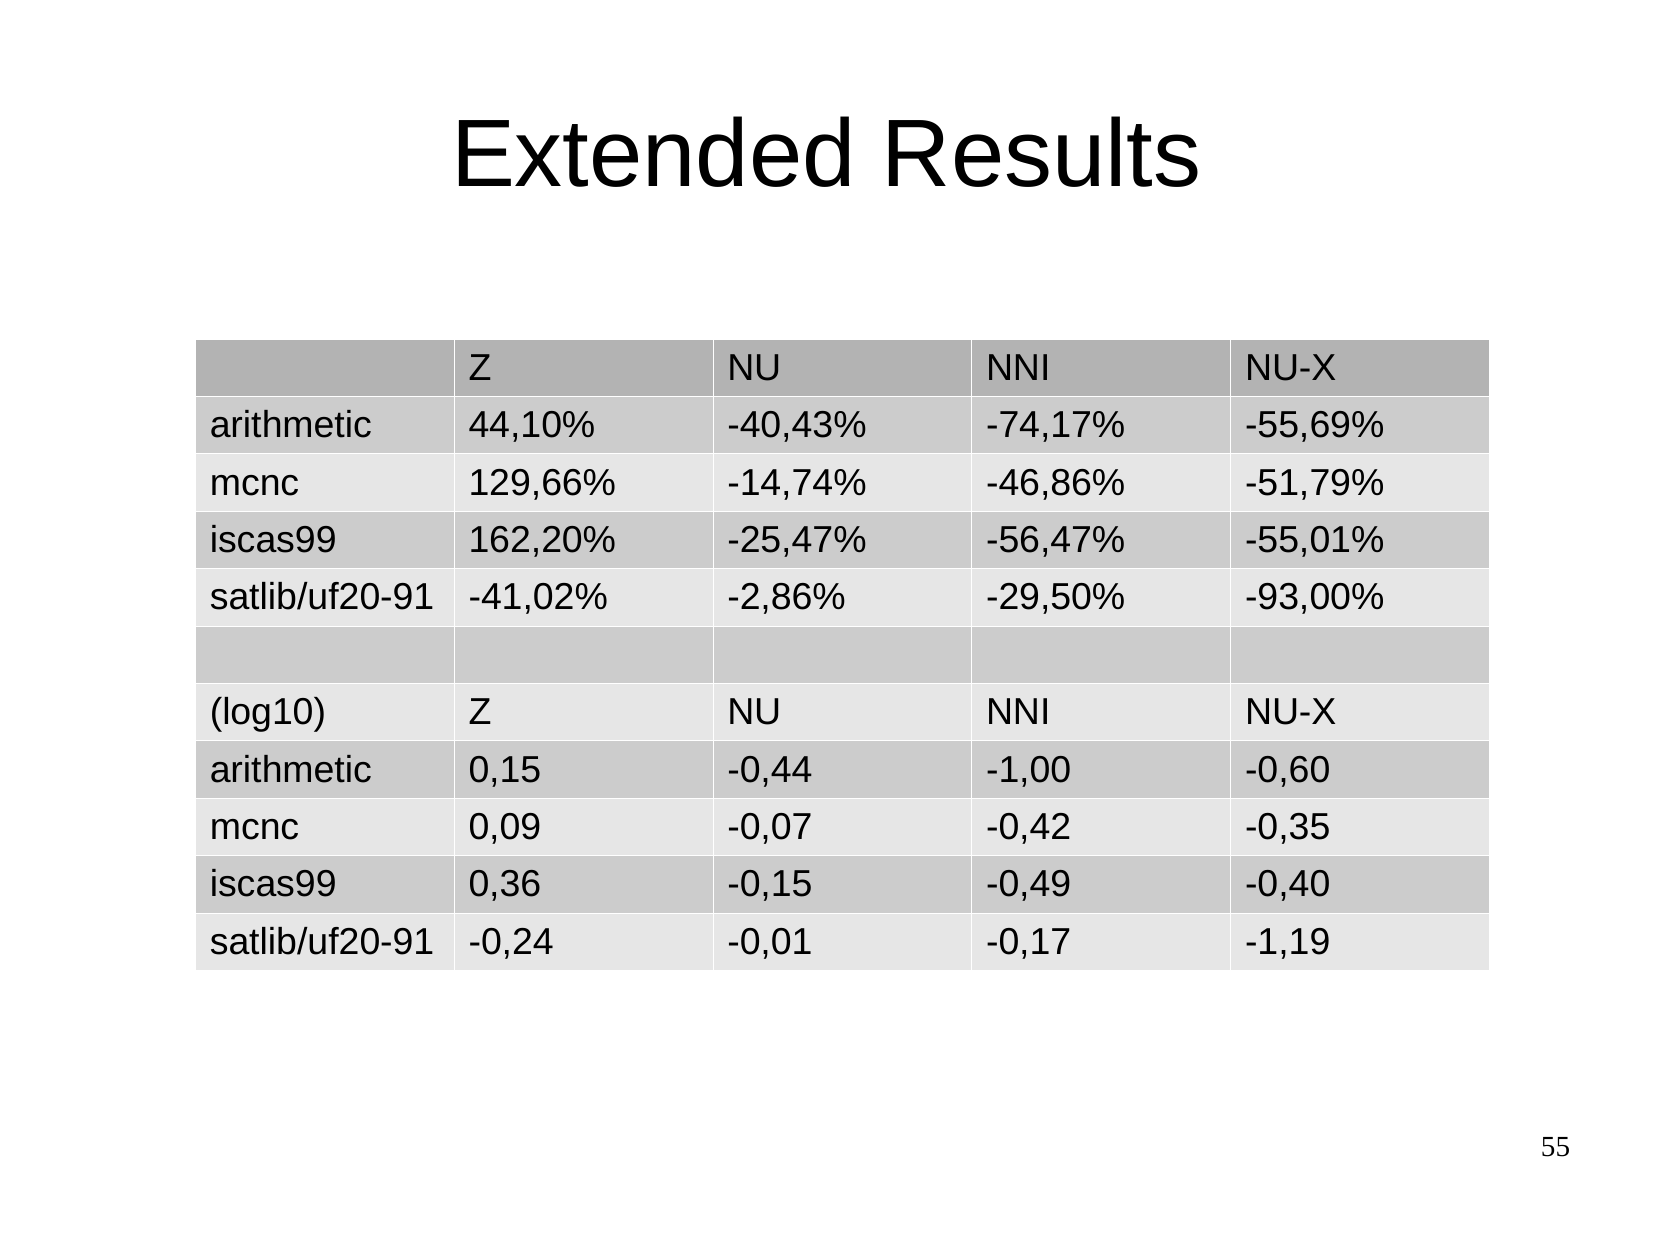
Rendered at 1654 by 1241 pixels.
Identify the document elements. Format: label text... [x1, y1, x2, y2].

table_cell arithmetic [196, 397, 454, 453]
table_cell arithmetic [196, 741, 454, 798]
table_cell Z [455, 684, 713, 740]
table_cell 0,36 [455, 856, 713, 913]
table_cell [714, 627, 971, 683]
table_cell [455, 627, 713, 683]
table_cell -51,79% [1231, 454, 1489, 511]
table_cell NU-X [1231, 684, 1489, 740]
table_cell -74,17% [972, 397, 1230, 453]
table_cell -46,86% [972, 454, 1230, 511]
table_cell -29,50% [972, 569, 1230, 626]
table_cell -0,42 [972, 799, 1230, 855]
table_cell NU [714, 684, 971, 740]
table_header [196, 340, 454, 396]
table_cell satlib/uf20-91 [196, 569, 454, 626]
table_cell -40,43% [714, 397, 971, 453]
table_cell -25,47% [714, 512, 971, 568]
table_header NU [714, 340, 971, 396]
table_cell -2,86% [714, 569, 971, 626]
table_cell -0,15 [714, 856, 971, 913]
table_cell -1,00 [972, 741, 1230, 798]
table_cell [196, 627, 454, 683]
table_cell 44,10% [455, 397, 713, 453]
table_cell -55,01% [1231, 512, 1489, 568]
table_cell NNI [972, 684, 1230, 740]
table_cell -0,40 [1231, 856, 1489, 913]
table_cell satlib/uf20-91 [196, 914, 454, 970]
table_cell 0,15 [455, 741, 713, 798]
table_cell -0,24 [455, 914, 713, 970]
table_cell [972, 627, 1230, 683]
table_header NU-X [1231, 340, 1489, 396]
table_cell mcnc [196, 454, 454, 511]
table_cell 162,20% [455, 512, 713, 568]
table_cell -0,35 [1231, 799, 1489, 855]
table_header Z [455, 340, 713, 396]
table_cell 0,09 [455, 799, 713, 855]
table_cell -0,17 [972, 914, 1230, 970]
table_cell -55,69% [1231, 397, 1489, 453]
table_cell iscas99 [196, 512, 454, 568]
table_cell [1231, 627, 1489, 683]
table_header NNI [972, 340, 1230, 396]
table_cell -93,00% [1231, 569, 1489, 626]
table_cell -0,44 [714, 741, 971, 798]
table_cell (log10) [196, 684, 454, 740]
table_cell iscas99 [196, 856, 454, 913]
table_cell -1,19 [1231, 914, 1489, 970]
table_cell -41,02% [455, 569, 713, 626]
table_cell -0,01 [714, 914, 971, 970]
table_cell 129,66% [455, 454, 713, 511]
table_cell -56,47% [972, 512, 1230, 568]
table_cell -0,60 [1231, 741, 1489, 798]
table_cell -0,07 [714, 799, 971, 855]
title Extended Results [82, 49, 1571, 257]
table_cell -0,49 [972, 856, 1230, 913]
table_cell mcnc [196, 799, 454, 855]
table_cell -14,74% [714, 454, 971, 511]
